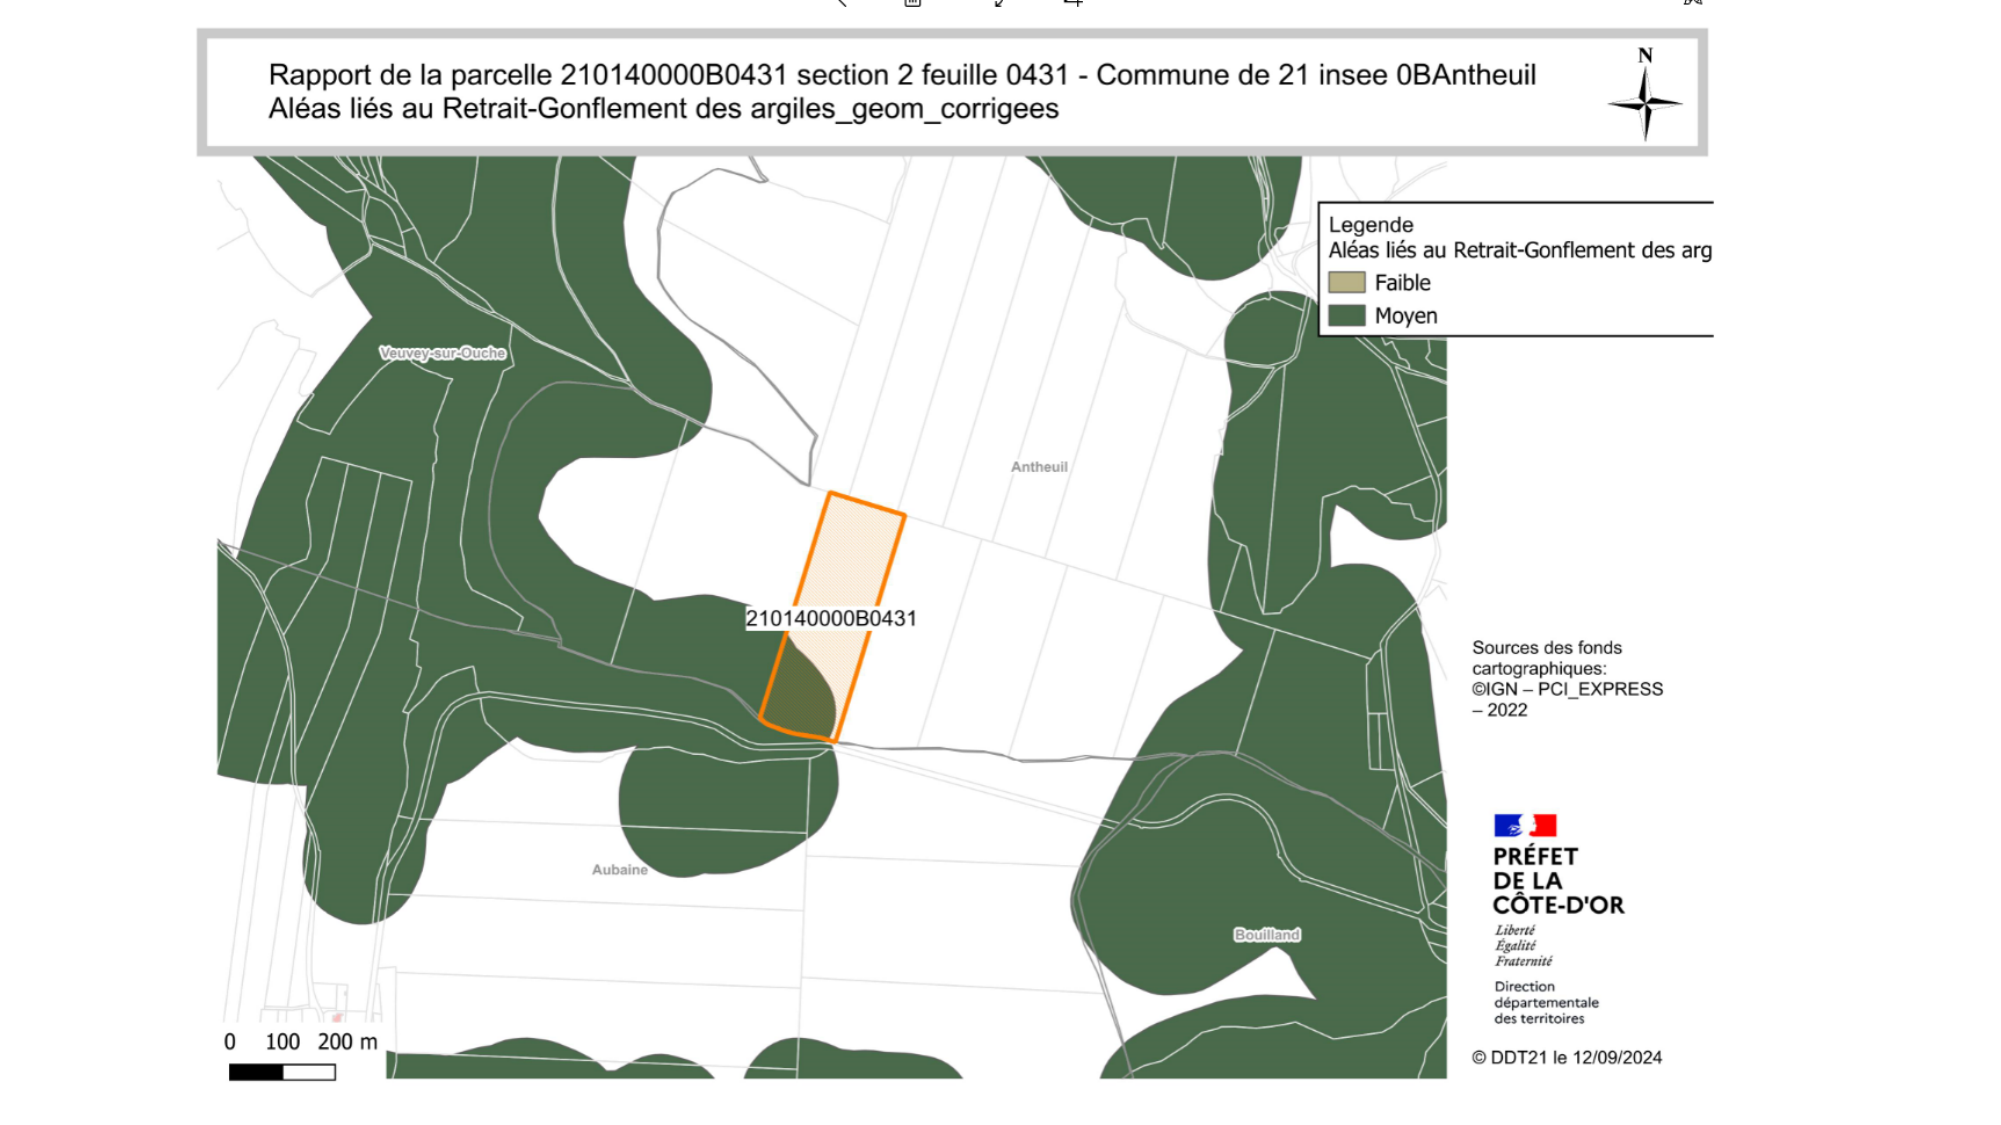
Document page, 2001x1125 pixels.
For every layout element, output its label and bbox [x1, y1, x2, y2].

picture [177, 0, 1750, 1125]
